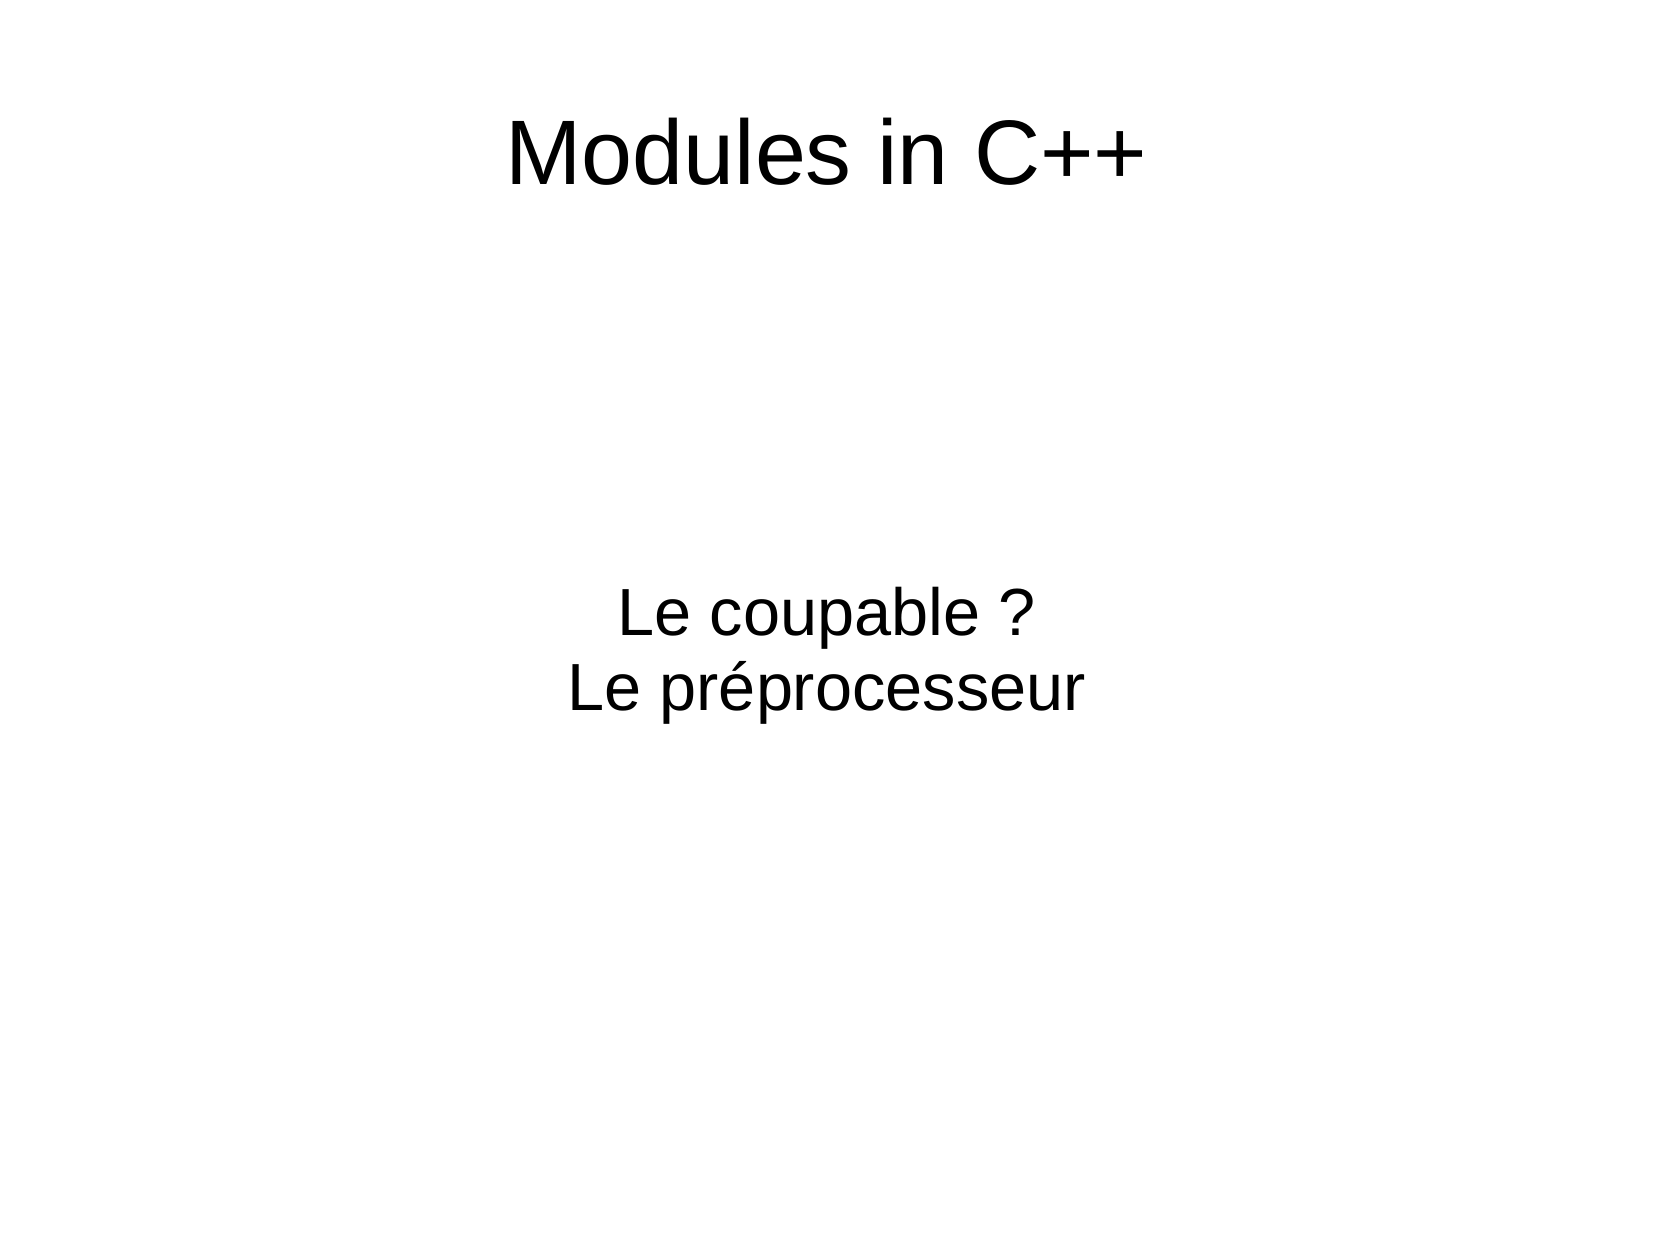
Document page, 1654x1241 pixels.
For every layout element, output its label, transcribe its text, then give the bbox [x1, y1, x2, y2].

subtitle Le coupable ? Le préprocesseur [82, 290, 1571, 1010]
title Modules in C++ [82, 49, 1571, 257]
